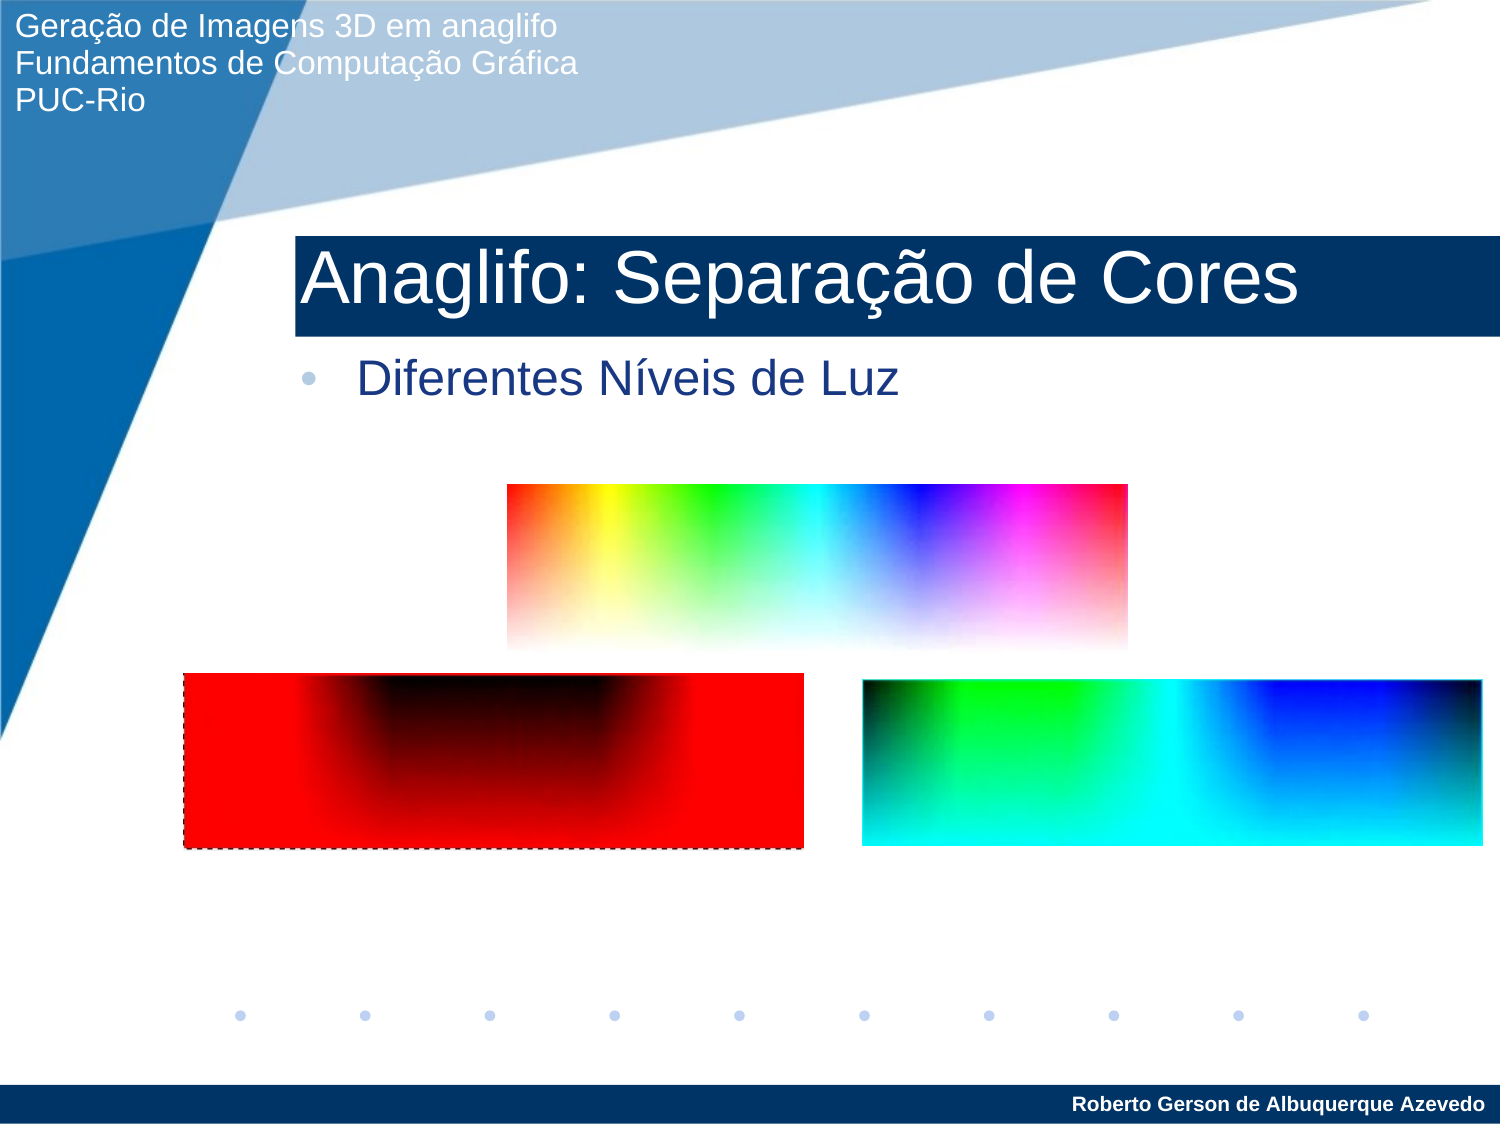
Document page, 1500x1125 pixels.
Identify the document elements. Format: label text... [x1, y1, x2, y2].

picture [862, 679, 1483, 846]
title Anaglifo: Separação de Cores [300, 224, 1500, 331]
picture [507, 484, 1128, 657]
picture [0, 0, 1500, 851]
list Diferentes Níveis de Luz [299, 350, 1475, 1093]
